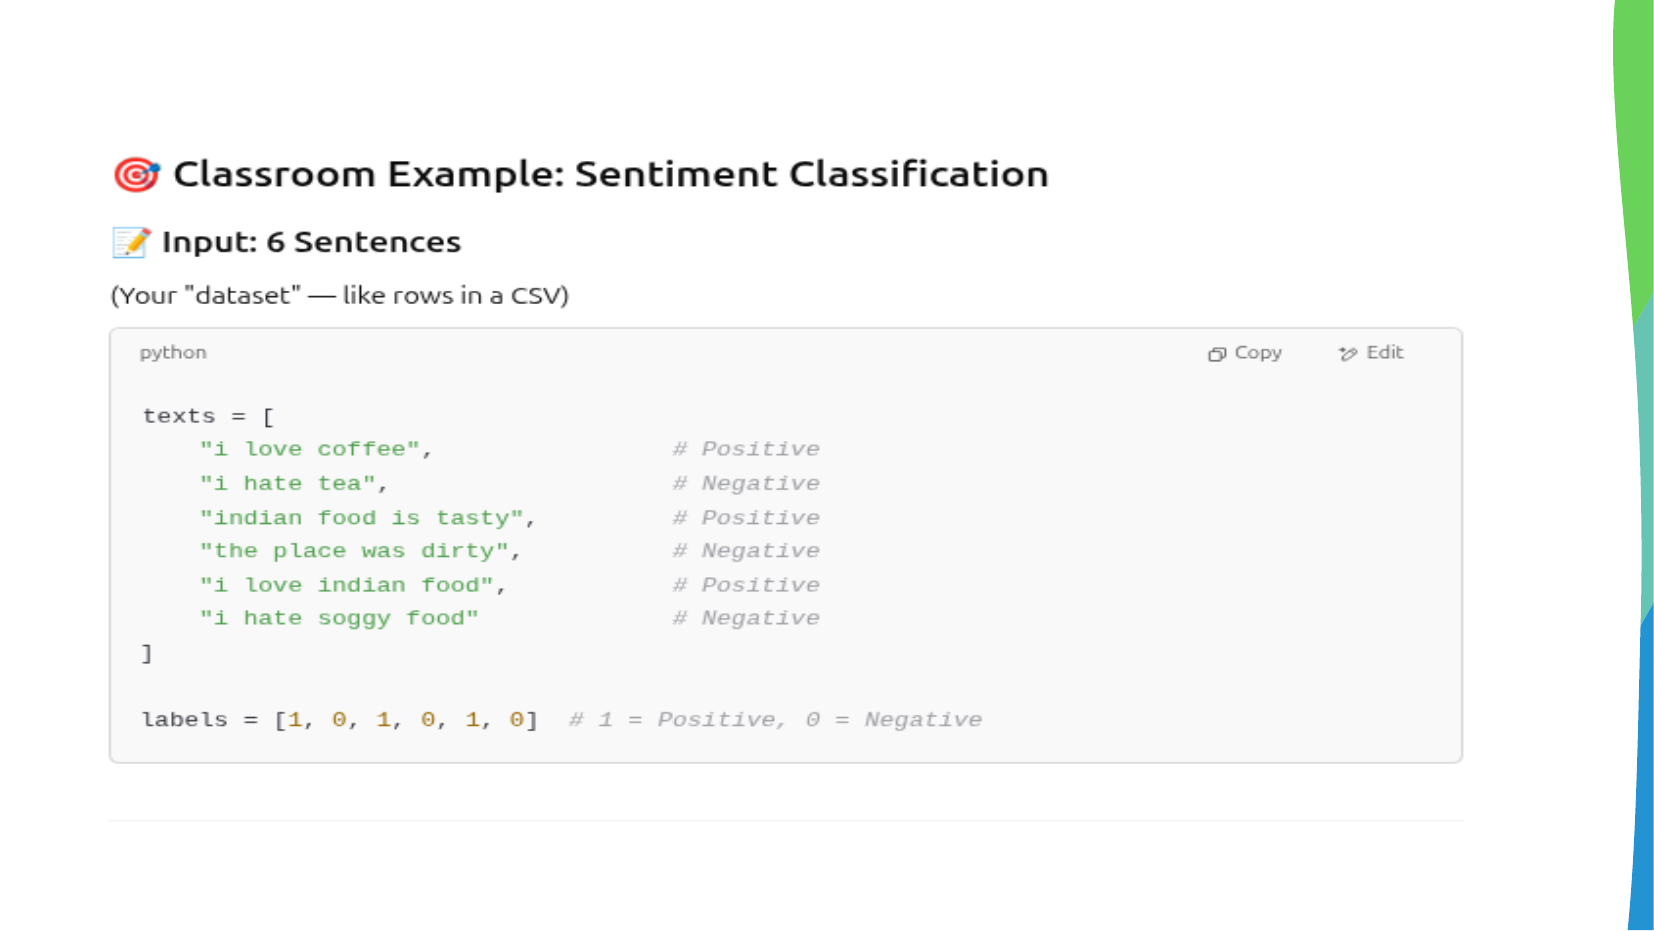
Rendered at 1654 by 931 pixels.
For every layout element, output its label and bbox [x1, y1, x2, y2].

picture [37, 135, 1538, 826]
